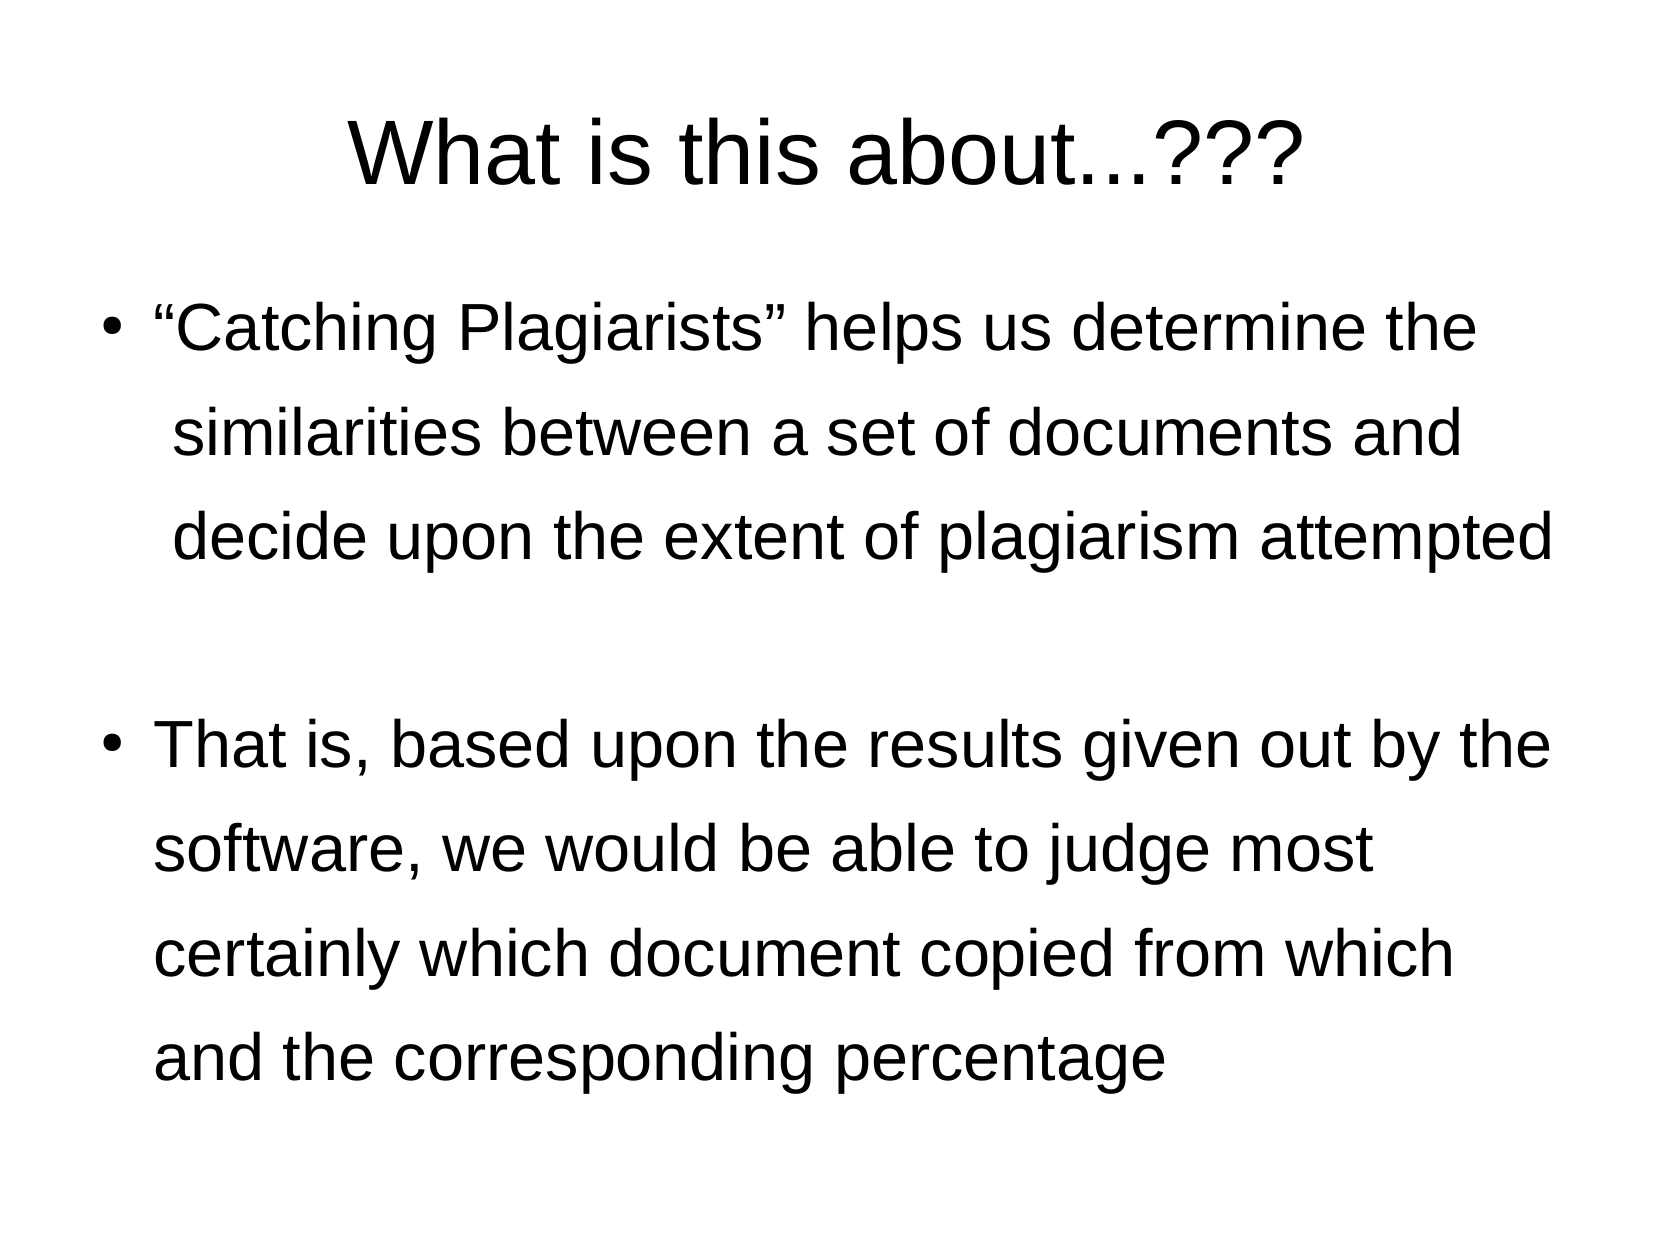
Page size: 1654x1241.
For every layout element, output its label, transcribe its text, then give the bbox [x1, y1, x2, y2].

list “Catching Plagiarists” helps us determine the similarities between a set of documents and decide upon the extent of plagiarism attempted That is, based upon the results given out by the software, we would be able to judge most certainly which document copied from which and the corresponding percentage [82, 290, 1571, 1109]
title What is this about...??? [82, 49, 1571, 257]
